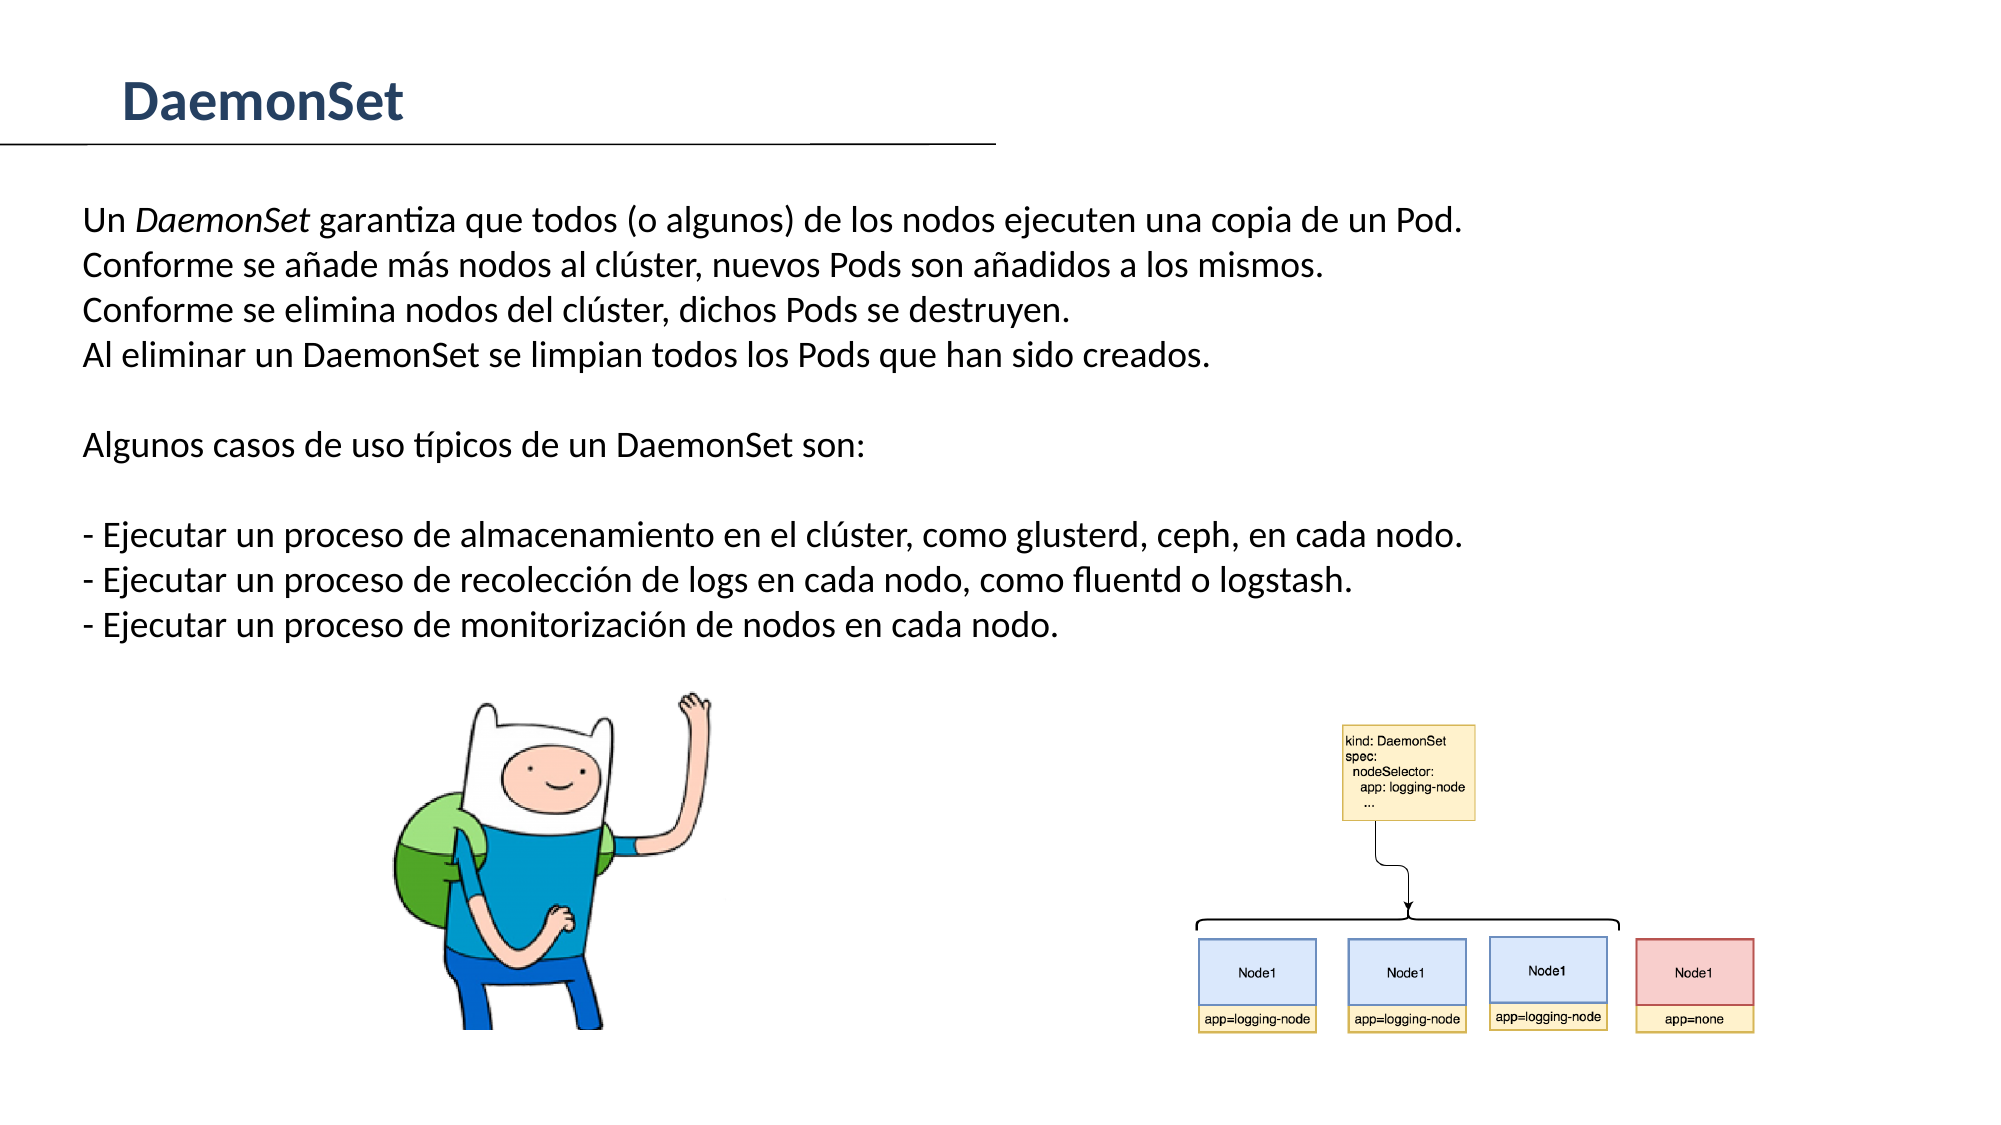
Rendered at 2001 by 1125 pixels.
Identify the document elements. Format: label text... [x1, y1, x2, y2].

text_box Un DaemonSet garantiza que todos (o algunos) de los nodos ejecuten una copia de un Pod. Conforme se añade más nodos al clúster, nuevos Pods son añadidos a los mismos. Conforme se elimina nodos del clúster, dichos Pods se destruyen. Al eliminar un DaemonSet se limpian todos los Pods que han sido creados. Algunos casos de uso típicos de un DaemonSet son: - Ejecutar un proceso de almacenamiento en el clúster, como glusterd, ceph, en cada nodo. - Ejecutar un proceso de recolección de logs en cada nodo, como fluentd o logstash. - Ejecutar un proceso de monitorización de nodos en cada nodo. [68, 188, 1879, 653]
picture [392, 691, 731, 1030]
text_box DaemonSet [108, 54, 1114, 141]
picture [1145, 673, 1819, 1079]
